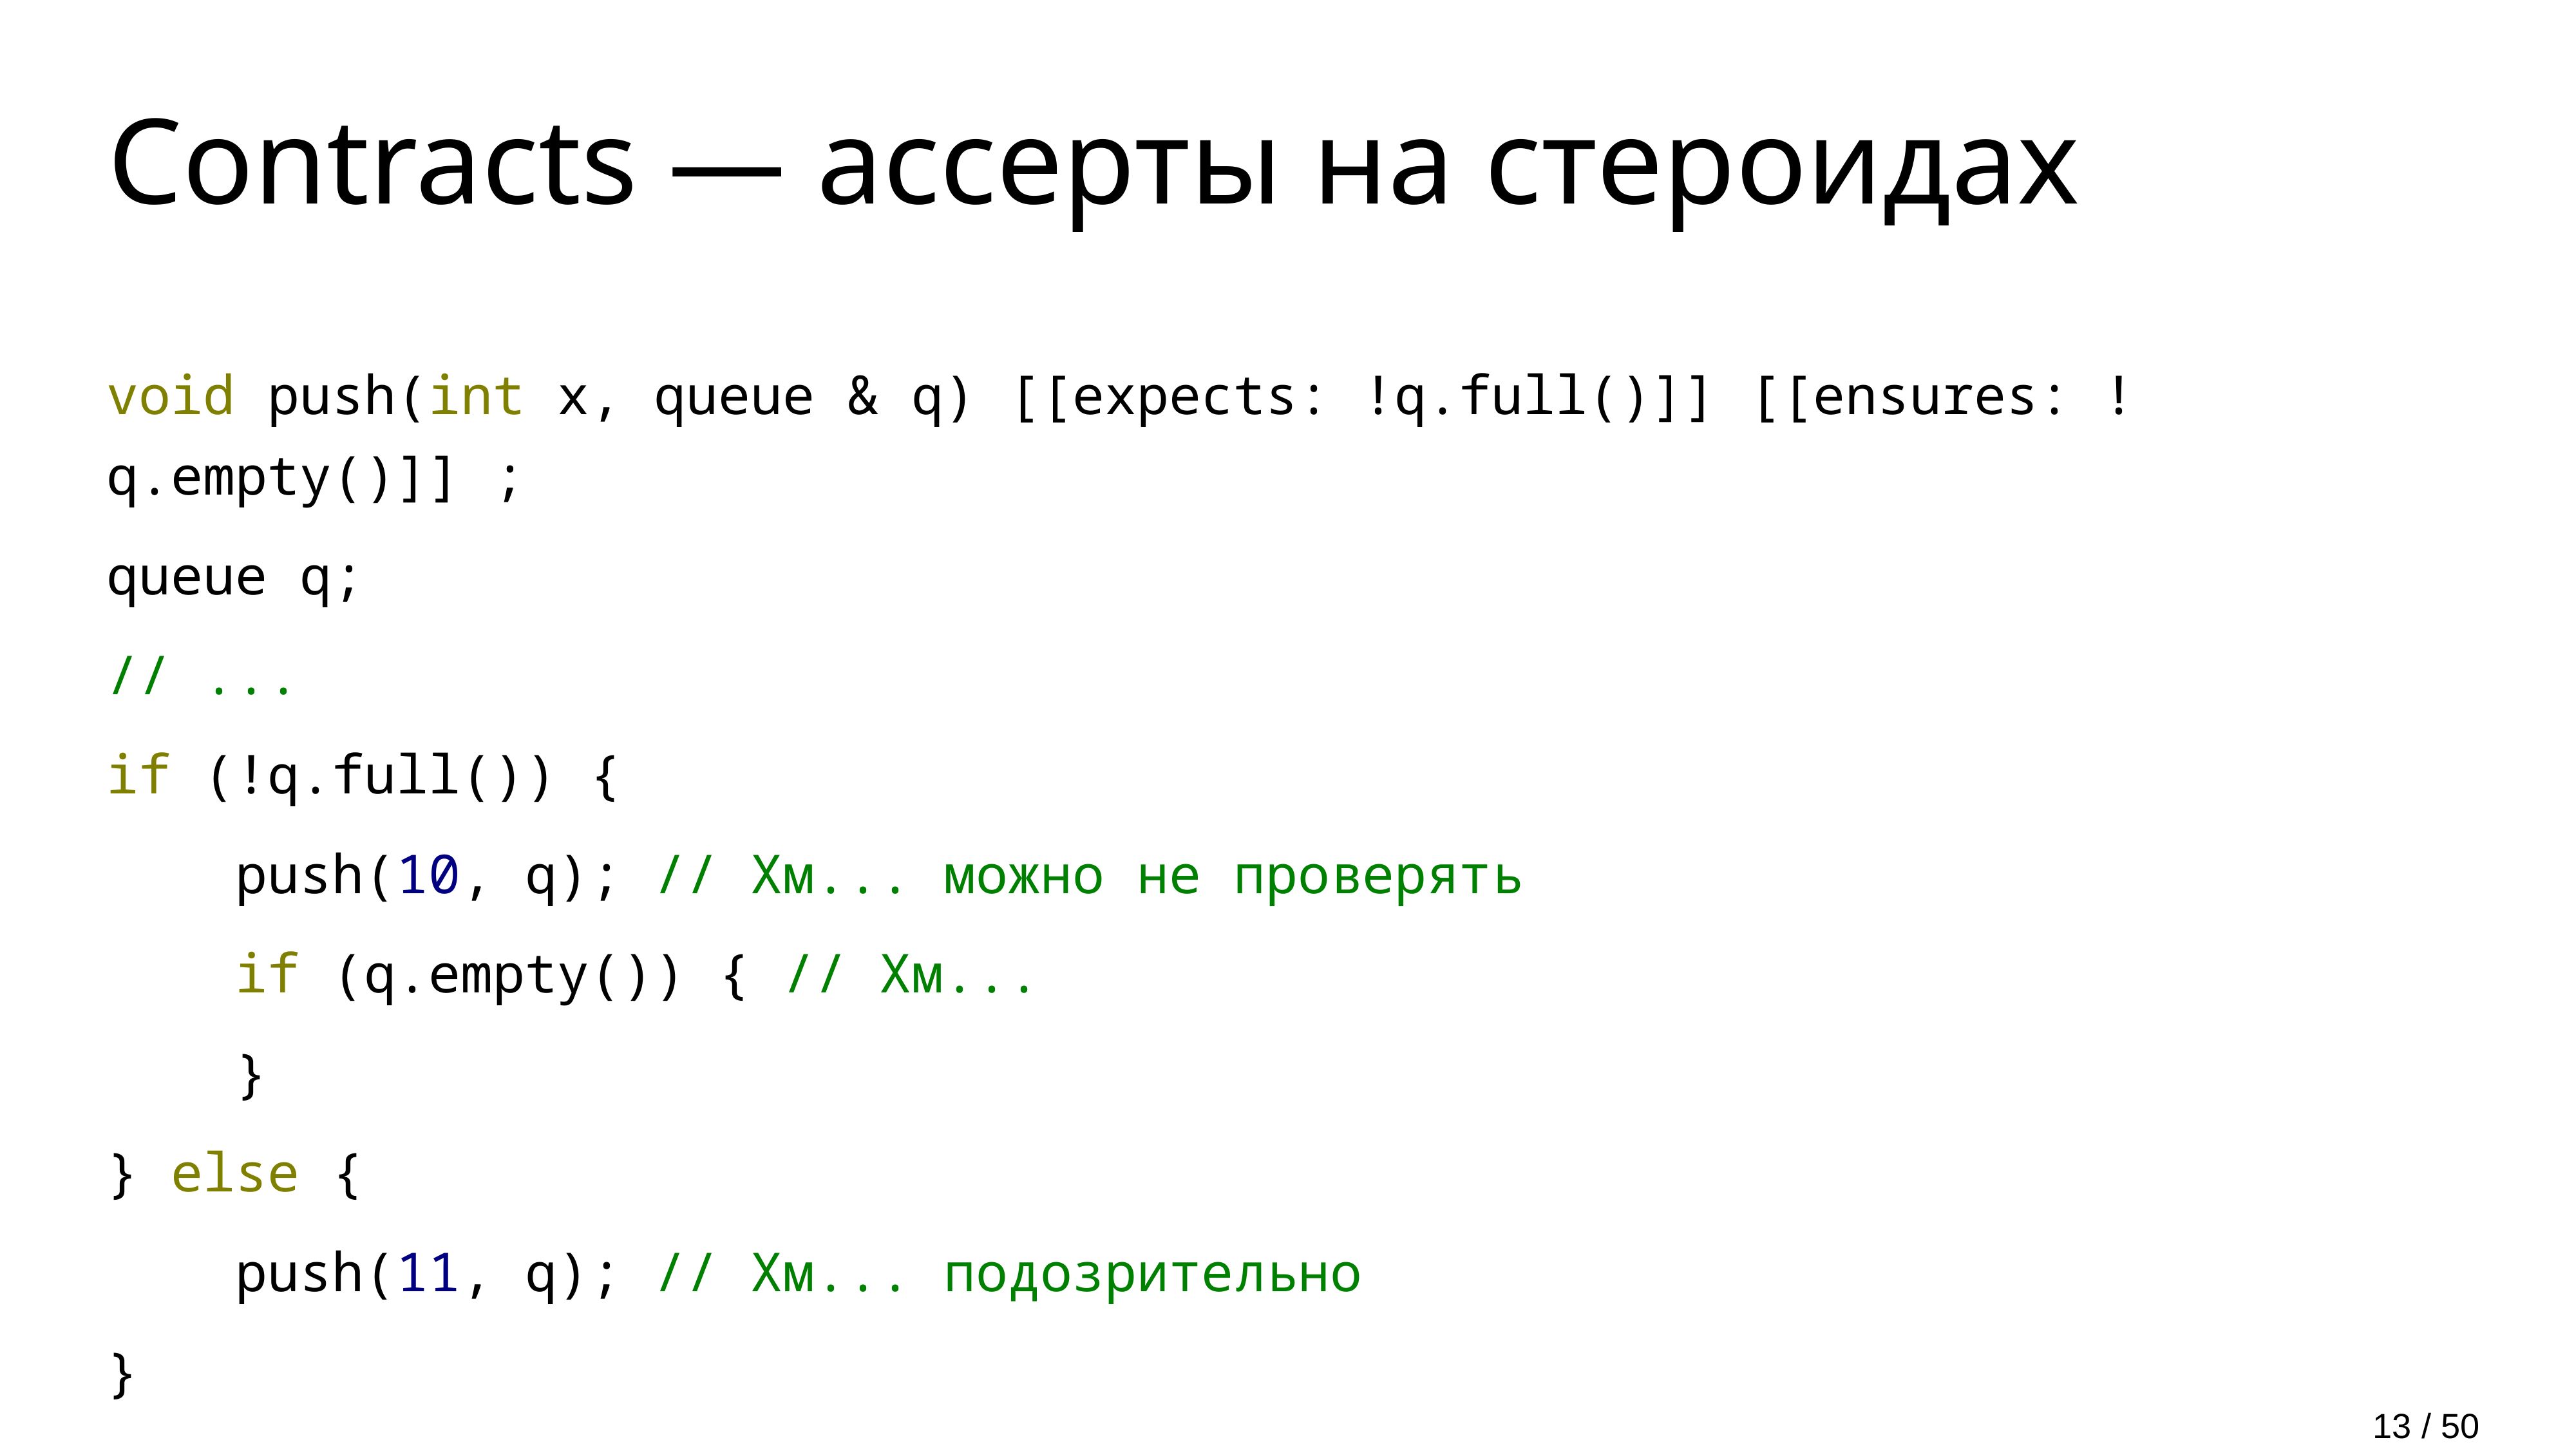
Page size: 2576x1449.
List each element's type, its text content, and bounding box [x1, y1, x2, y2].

text_box <number> / 50 [2363, 1402, 2576, 1449]
list void push(int x, queue & q) [[expects: !q.full()]] [[ensures: !q.empty()]] ; queue q; // ... if (!q.full()) { push(10, q); // Хм... можно не проверять if (q.empty()) { // Хм... } } else { push(11, q); // Хм... подозрительно } [0, 295, 2576, 1449]
title Contracts — ассерты на стероидах [108, 80, 2468, 242]
